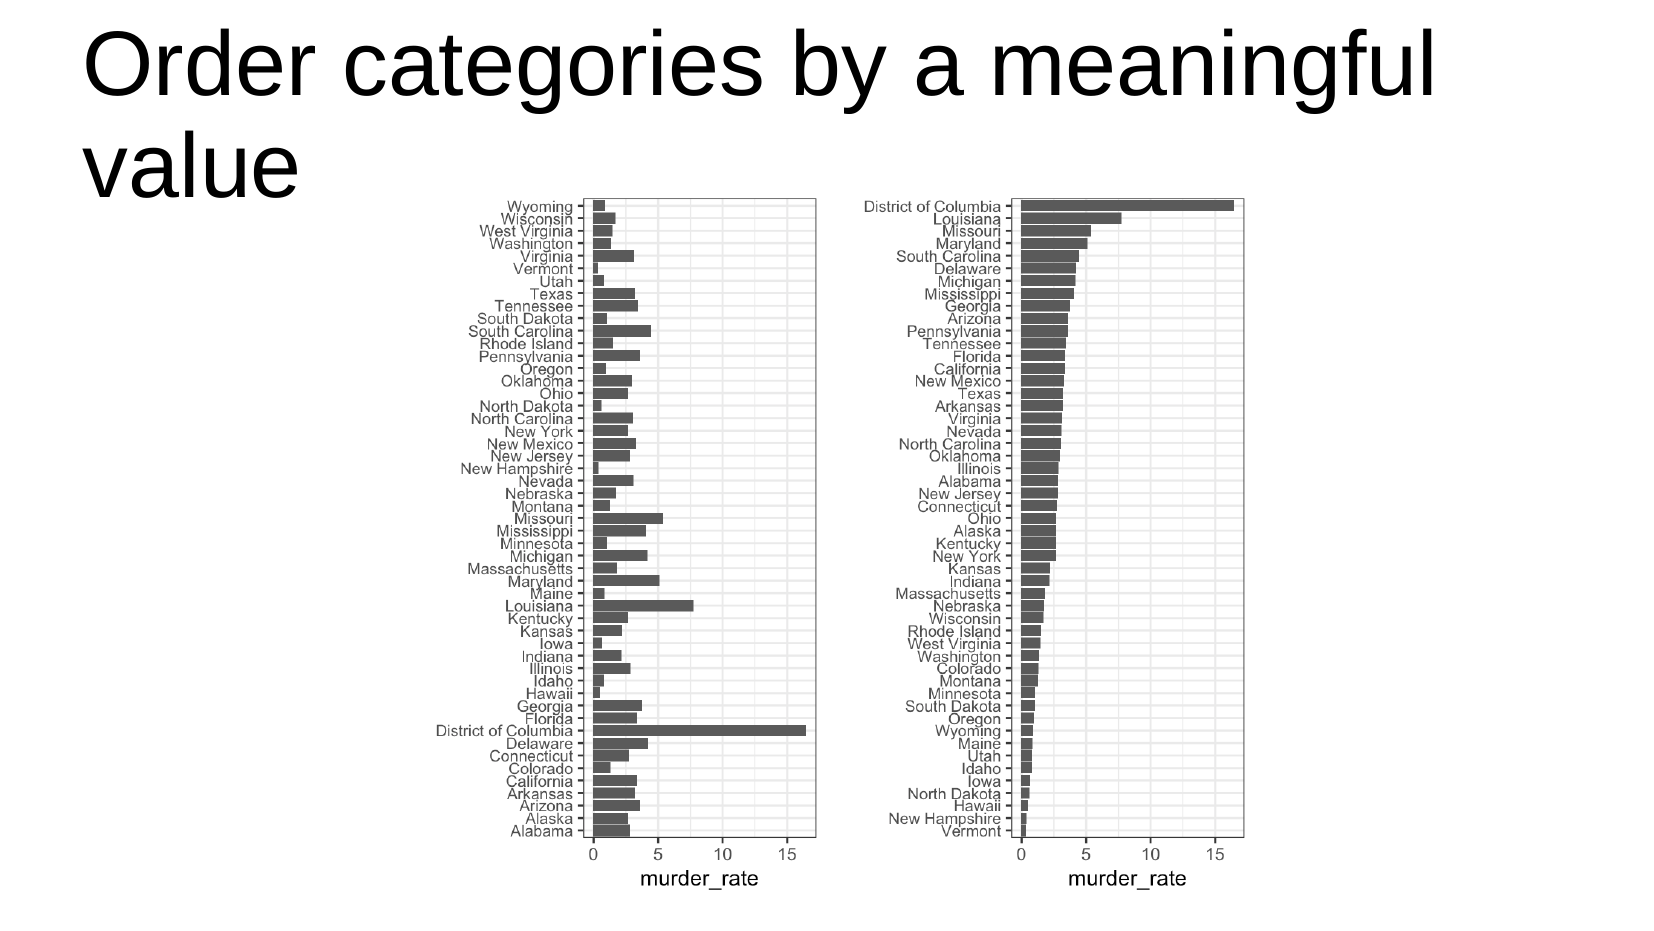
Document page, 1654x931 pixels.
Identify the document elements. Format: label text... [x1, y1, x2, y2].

picture [399, 187, 1255, 901]
title Order categories by a meaningful value [82, 12, 1571, 218]
